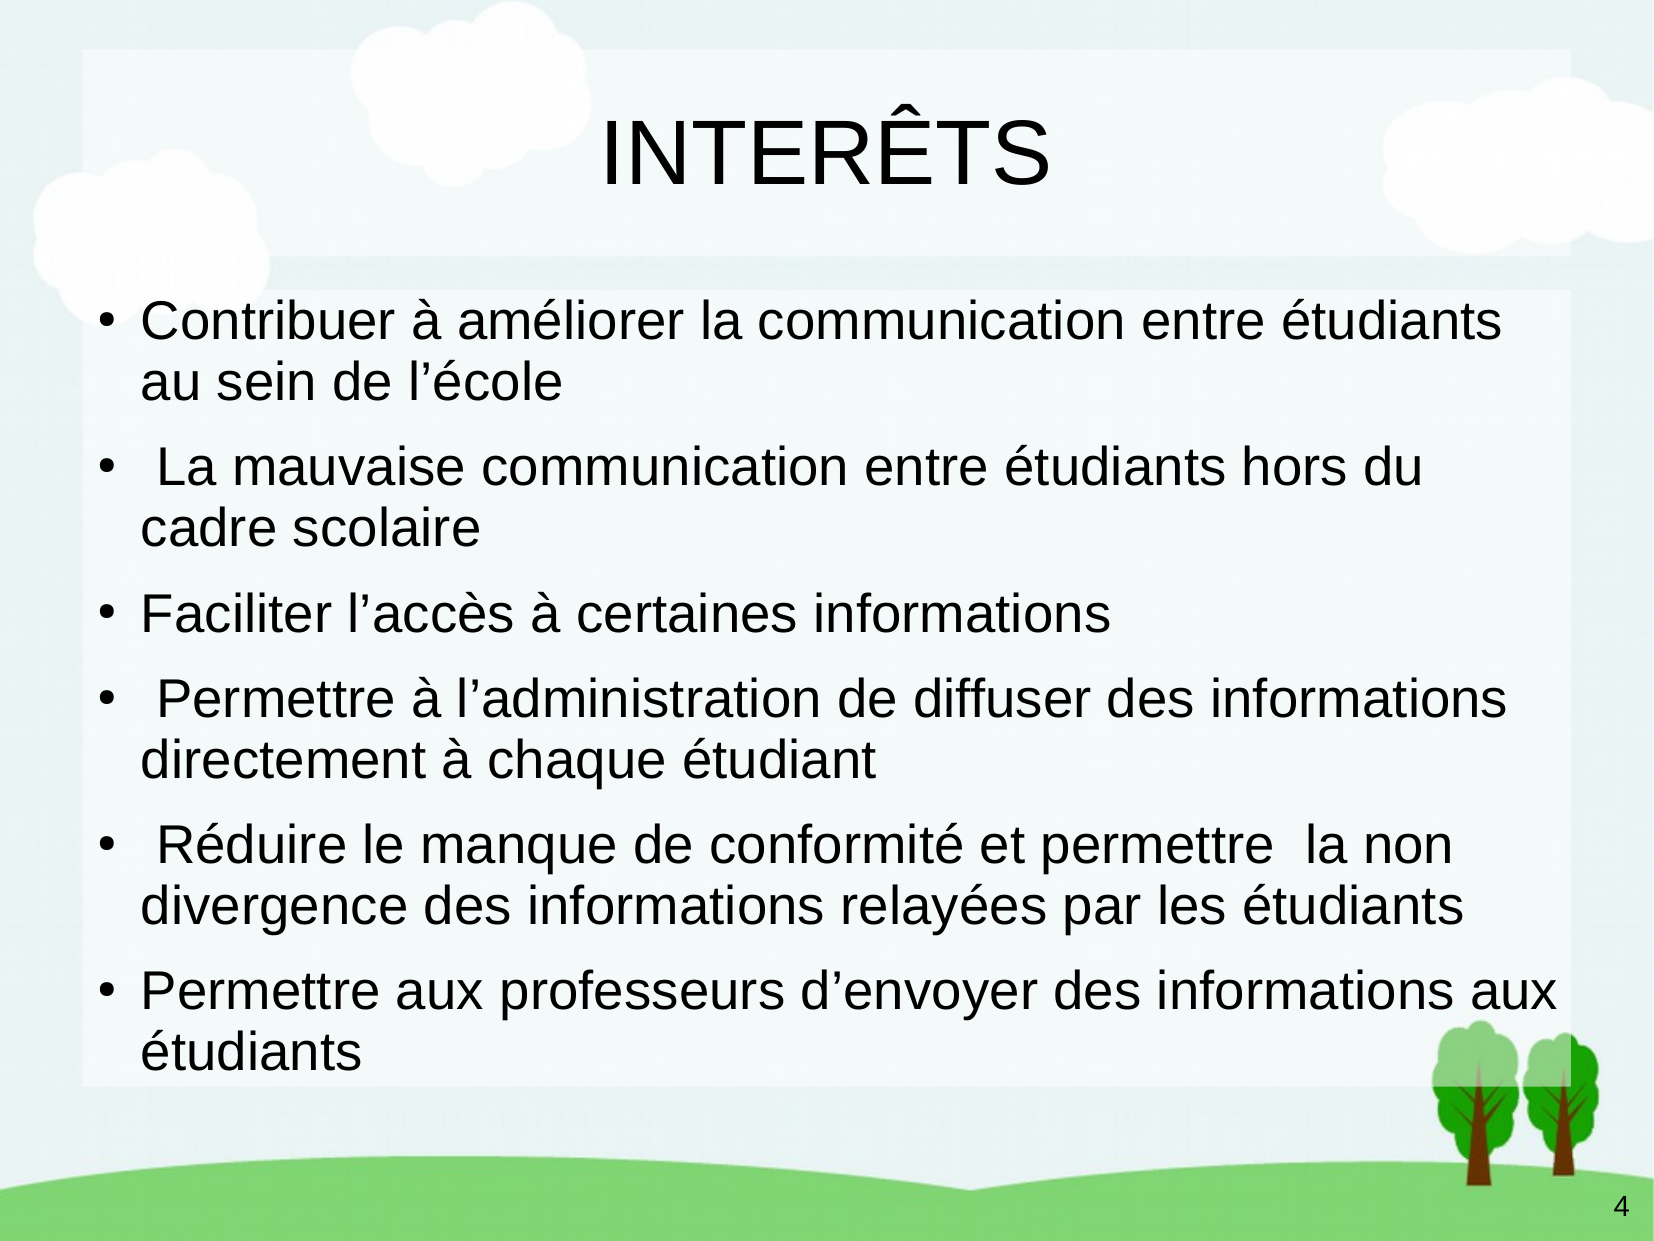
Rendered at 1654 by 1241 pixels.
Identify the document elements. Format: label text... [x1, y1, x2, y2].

picture [0, 0, 1654, 1241]
list Contribuer à améliorer la communication entre étudiants au sein de l’école La mauvaise communication entre étudiants hors du cadre scolaire Faciliter l’accès à certaines informations Permettre à l’administration de diffuser des informations directement à chaque étudiant Réduire le manque de conformité et permettre la non divergence des informations relayées par les étudiants Permettre aux professeurs d’envoyer des informations aux étudiants [82, 290, 1571, 1087]
title INTERÊTS [82, 49, 1571, 257]
